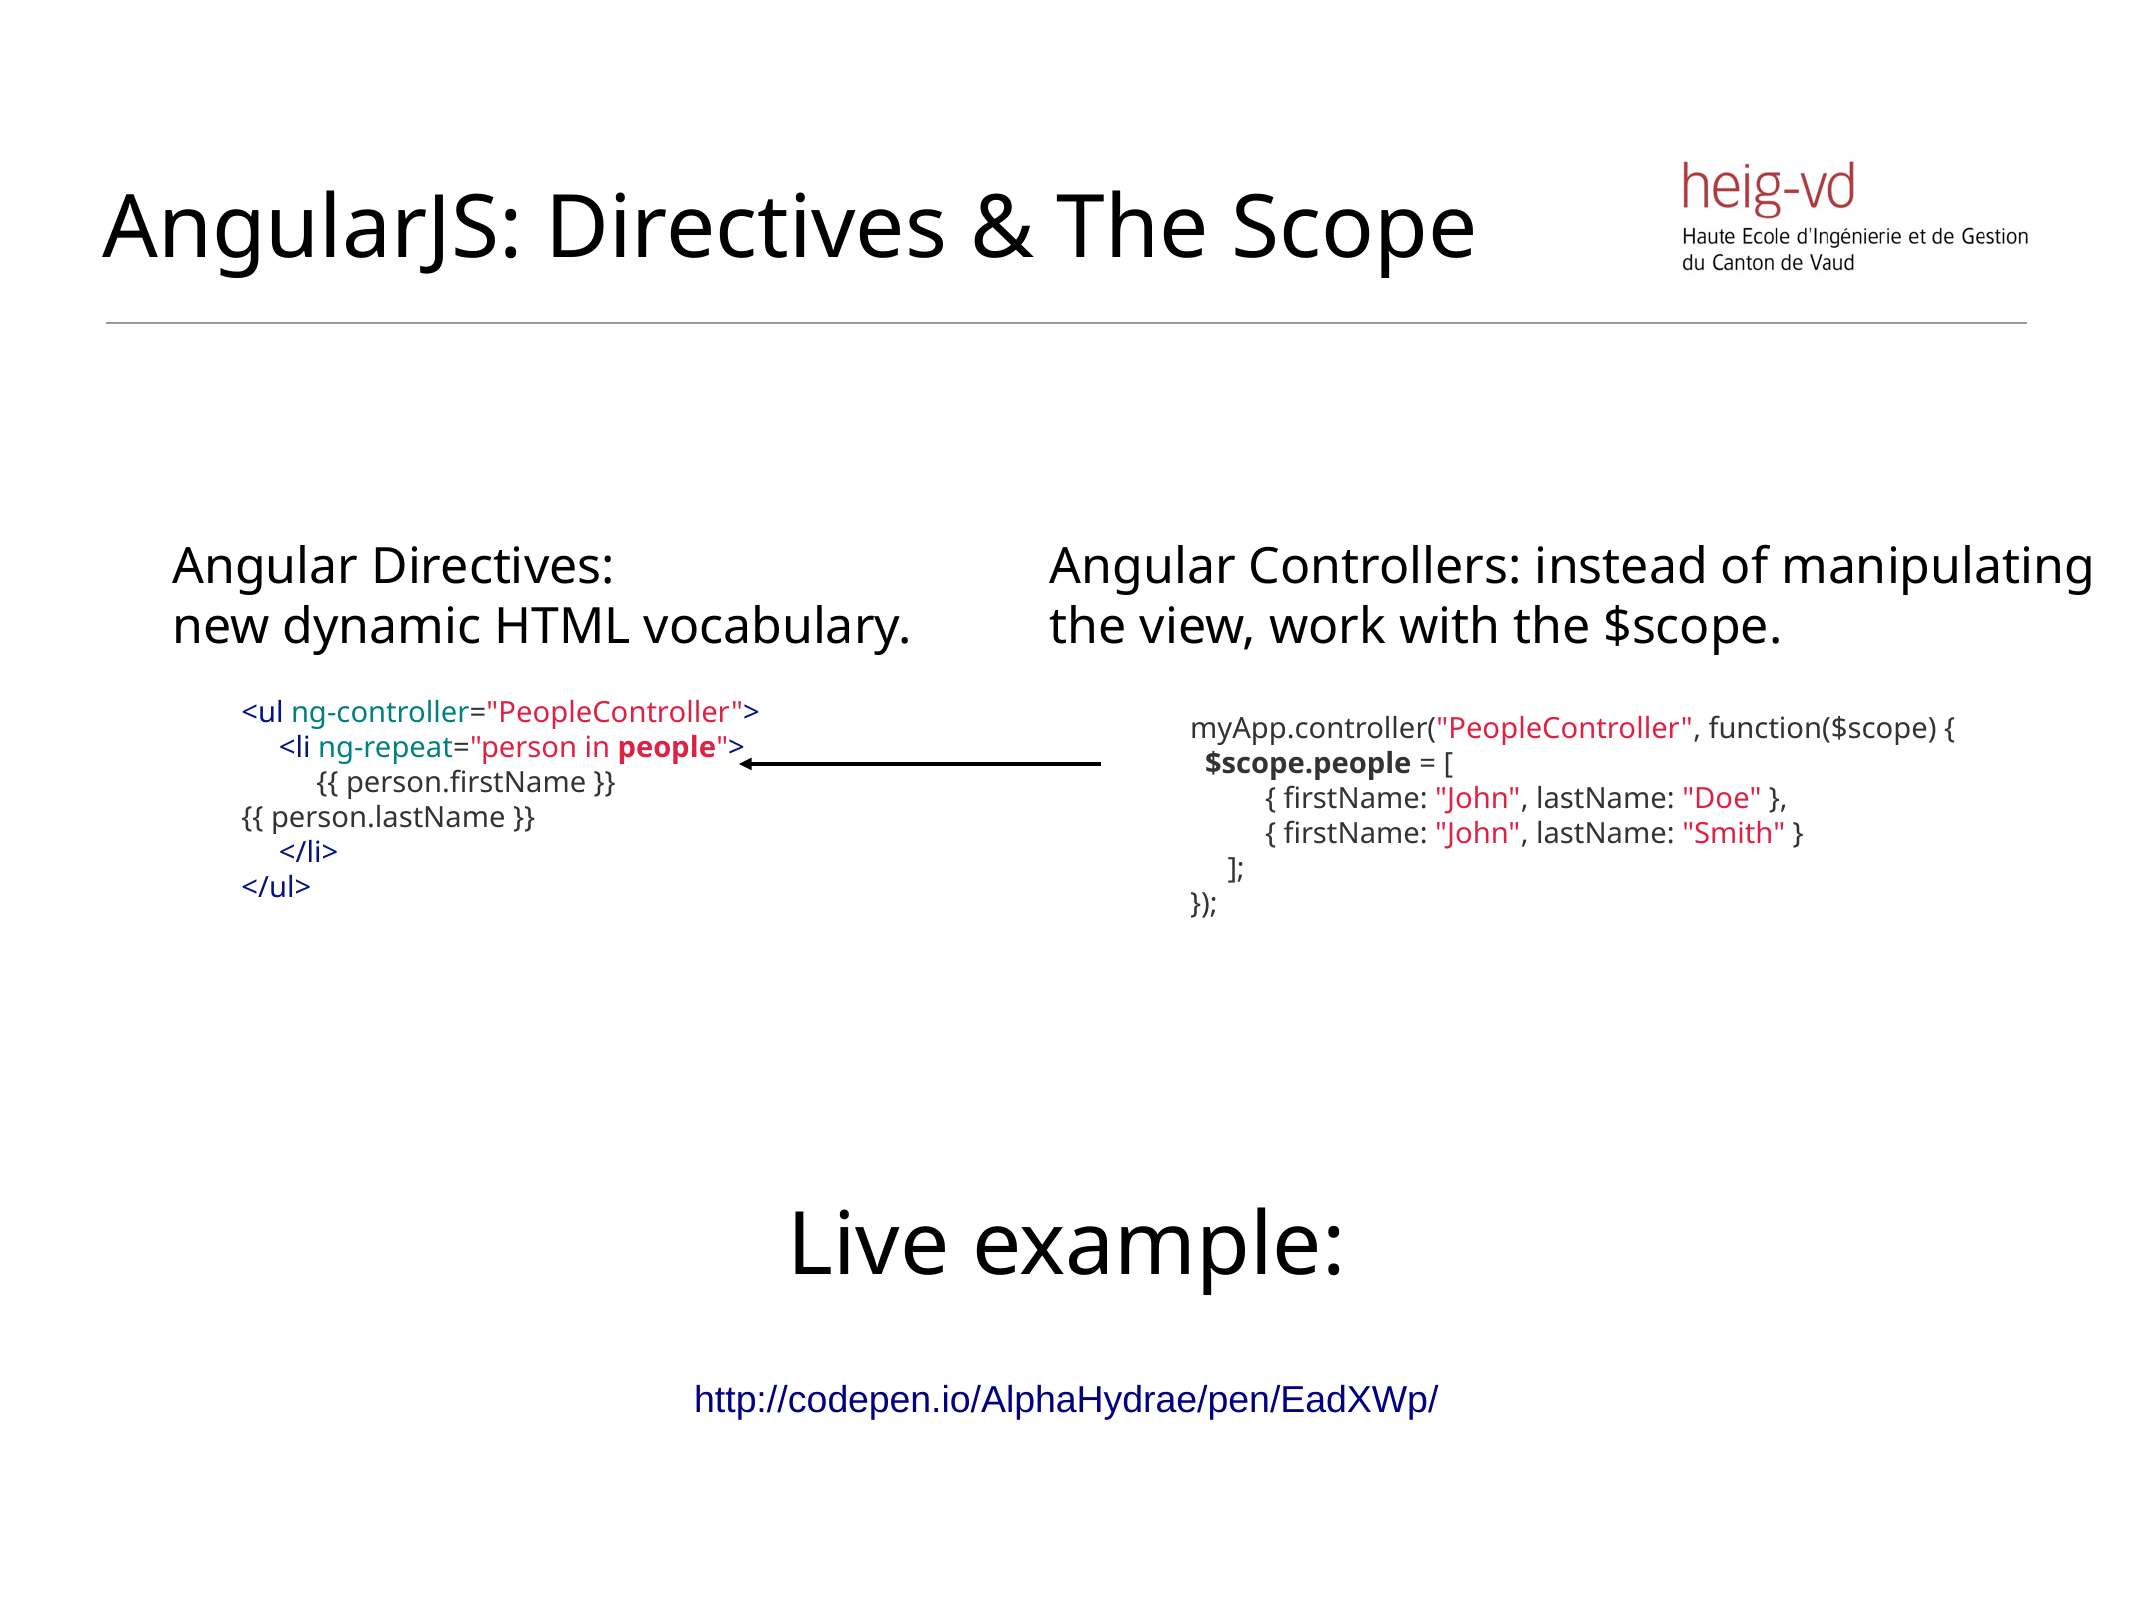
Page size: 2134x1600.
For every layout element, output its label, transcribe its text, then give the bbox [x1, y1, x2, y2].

text_box <ul ng-controller="PeopleController"> <li ng-repeat="person in people"> {{ person.firstName }} {{ person.lastName }} </li> </ul> [233, 702, 851, 894]
text_box Live example: [779, 1178, 1355, 1301]
text_box http://codepen.io/AlphaHydrae/pen/EadXWp/ [685, 1367, 1448, 1429]
title AngularJS: Directives & The Scope [93, 54, 2040, 284]
text_box Angular Directives: new dynamic HTML vocabulary. [163, 524, 921, 662]
text_box myApp.controller("PeopleController", function($scope) { $scope.people = [ { firstName: "John", lastName: "Doe" }, { firstName: "John", lastName: "Smith" } ]; }); [1181, 701, 1964, 928]
text_box Angular Controllers: instead of manipulating the view, work with the $scope. [1041, 524, 2105, 662]
